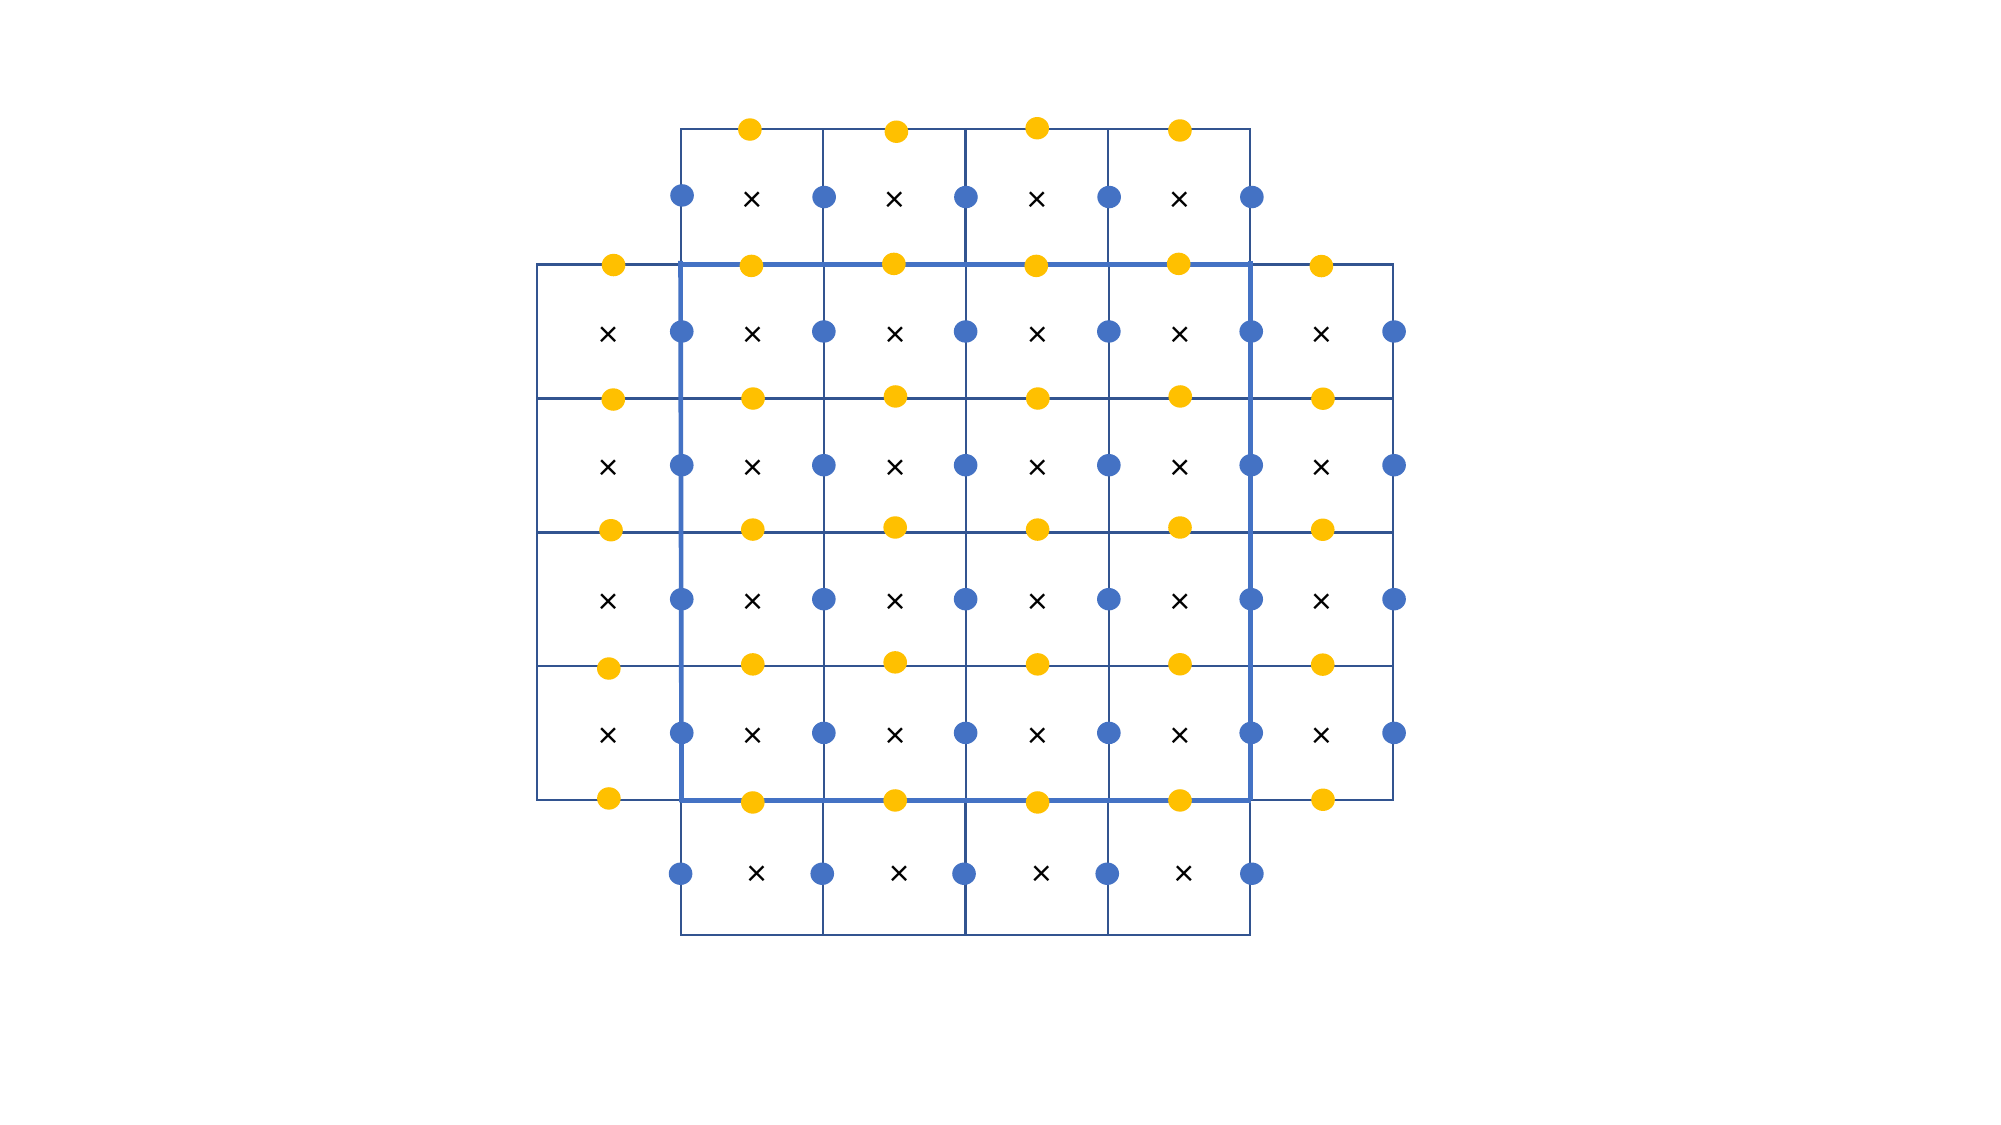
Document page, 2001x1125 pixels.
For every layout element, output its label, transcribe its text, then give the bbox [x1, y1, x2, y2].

text_box [1026, 118, 1048, 139]
text_box [1169, 790, 1191, 811]
text_box [1026, 519, 1049, 540]
text_box × [1297, 569, 1346, 629]
text_box [1098, 722, 1120, 744]
text_box [670, 589, 693, 610]
text_box [1240, 722, 1263, 744]
text_box × [871, 569, 920, 629]
text_box [954, 722, 977, 744]
text_box × [871, 703, 920, 763]
text_box [955, 186, 977, 208]
text_box [813, 589, 835, 610]
text_box [602, 389, 625, 410]
text_box × [1013, 435, 1062, 495]
text_box [1096, 863, 1119, 884]
text_box [1098, 589, 1120, 610]
text_box [1311, 519, 1334, 540]
text_box × [1155, 301, 1205, 362]
text_box [670, 321, 693, 342]
text_box × [1155, 703, 1205, 763]
text_box [953, 863, 975, 884]
text_box × [728, 569, 777, 629]
text_box [1026, 654, 1049, 675]
text_box × [1012, 166, 1061, 227]
text_box × [728, 301, 777, 362]
text_box [1098, 455, 1120, 476]
text_box [1240, 589, 1263, 610]
text_box [1311, 654, 1334, 675]
text_box [669, 863, 692, 884]
text_box × [1155, 435, 1205, 495]
text_box [1027, 388, 1049, 409]
text_box [1312, 789, 1334, 810]
text_box × [732, 840, 781, 901]
text_box [742, 388, 764, 409]
text_box [1098, 321, 1120, 342]
text_box [1241, 863, 1263, 884]
text_box [1383, 722, 1405, 744]
text_box [813, 186, 835, 208]
text_box [670, 455, 693, 476]
text_box [670, 722, 693, 744]
text_box × [874, 840, 924, 901]
text_box [598, 788, 620, 809]
text_box × [584, 301, 633, 362]
text_box × [584, 569, 633, 629]
text_box [884, 517, 906, 538]
text_box [1240, 321, 1263, 342]
text_box × [728, 703, 777, 763]
text_box × [1013, 301, 1062, 362]
text_box [1169, 517, 1191, 538]
text_box [884, 652, 906, 673]
text_box [954, 589, 977, 610]
text_box [1383, 455, 1405, 476]
text_box × [1159, 840, 1208, 901]
text_box [813, 455, 835, 476]
text_box × [870, 166, 919, 227]
text_box × [871, 435, 920, 495]
text_box [884, 386, 907, 407]
text_box [598, 658, 620, 679]
text_box [742, 792, 764, 813]
text_box [1383, 589, 1405, 610]
text_box [1310, 255, 1333, 277]
text_box [813, 722, 835, 744]
text_box [1169, 386, 1192, 407]
text_box × [727, 166, 777, 227]
text_box [883, 253, 905, 275]
text_box [1167, 253, 1190, 275]
text_box [742, 519, 764, 540]
text_box × [871, 301, 920, 362]
text_box × [1155, 569, 1205, 629]
text_box [740, 255, 763, 277]
text_box [954, 321, 977, 342]
text_box × [584, 703, 633, 763]
text_box [1383, 321, 1405, 342]
text_box × [1013, 703, 1062, 763]
text_box × [584, 435, 633, 495]
text_box [602, 254, 625, 276]
text_box [884, 790, 906, 811]
text_box × [1155, 166, 1204, 227]
text_box [1169, 654, 1191, 675]
text_box [811, 863, 834, 884]
text_box [600, 520, 622, 541]
text_box × [1297, 435, 1346, 495]
text_box [1025, 255, 1048, 277]
text_box [1240, 455, 1263, 476]
text_box [1026, 792, 1049, 813]
text_box [1098, 186, 1120, 208]
text_box [742, 654, 764, 675]
text_box × [1297, 703, 1346, 763]
text_box [1169, 120, 1191, 141]
text_box × [1297, 301, 1346, 362]
text_box × [1017, 840, 1066, 901]
text_box [1312, 388, 1334, 409]
text_box [1241, 186, 1263, 208]
text_box × [728, 435, 777, 495]
text_box [885, 121, 908, 142]
text_box [954, 455, 977, 476]
text_box [739, 119, 761, 140]
text_box [671, 185, 693, 206]
text_box × [1013, 569, 1062, 629]
text_box [813, 321, 835, 342]
